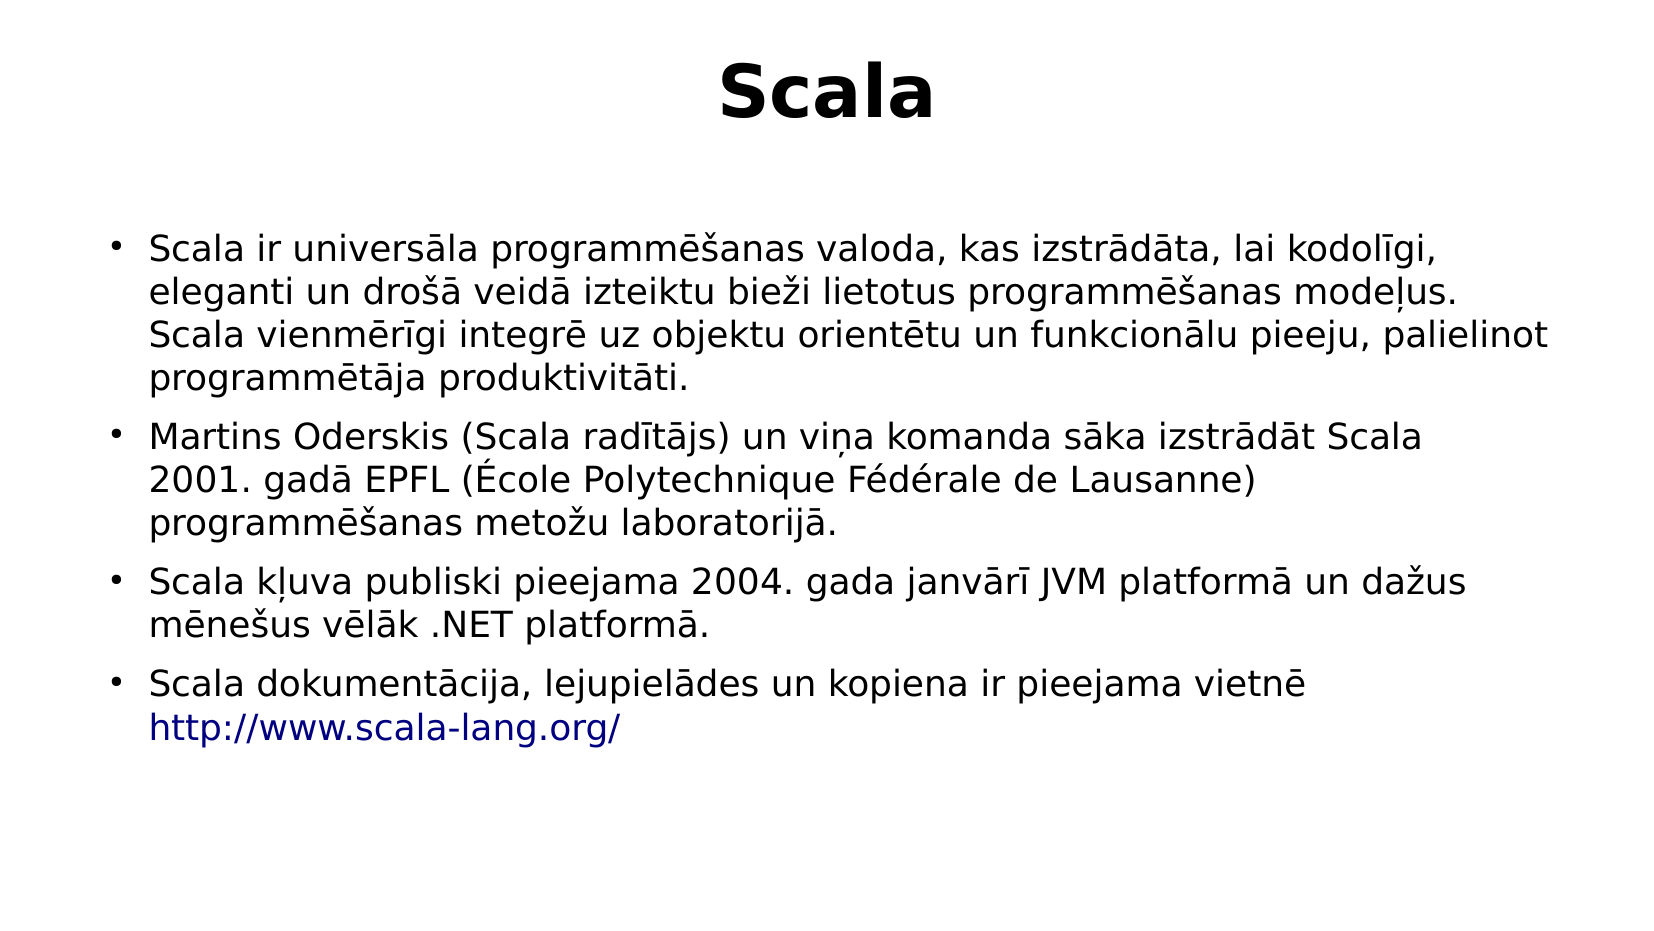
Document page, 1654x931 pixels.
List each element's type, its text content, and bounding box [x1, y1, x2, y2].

list Scala ir universāla programmēšanas valoda, kas izstrādāta, lai kodolīgi, eleganti un drošā veidā izteiktu bieži lietotus programmēšanas modeļus. Scala vienmērīgi integrē uz objektu orientētu un funkcionālu pieeju, palielinot programmētāja produktivitāti. Martins Oderskis (Scala radītājs) un viņa komanda sāka izstrādāt Scala 2001. gadā EPFL (École Polytechnique Fédérale de Lausanne) programmēšanas metožu laboratorijā. Scala kļuva publiski pieejama 2004. gada janvārī JVM platformā un dažus mēnešus vēlāk .NET platformā. Scala dokumentācija, lejupielādes un kopiena ir pieejama vietnē http://www.scala-lang.org/ [82, 217, 1571, 758]
title Scala [82, 37, 1571, 147]
